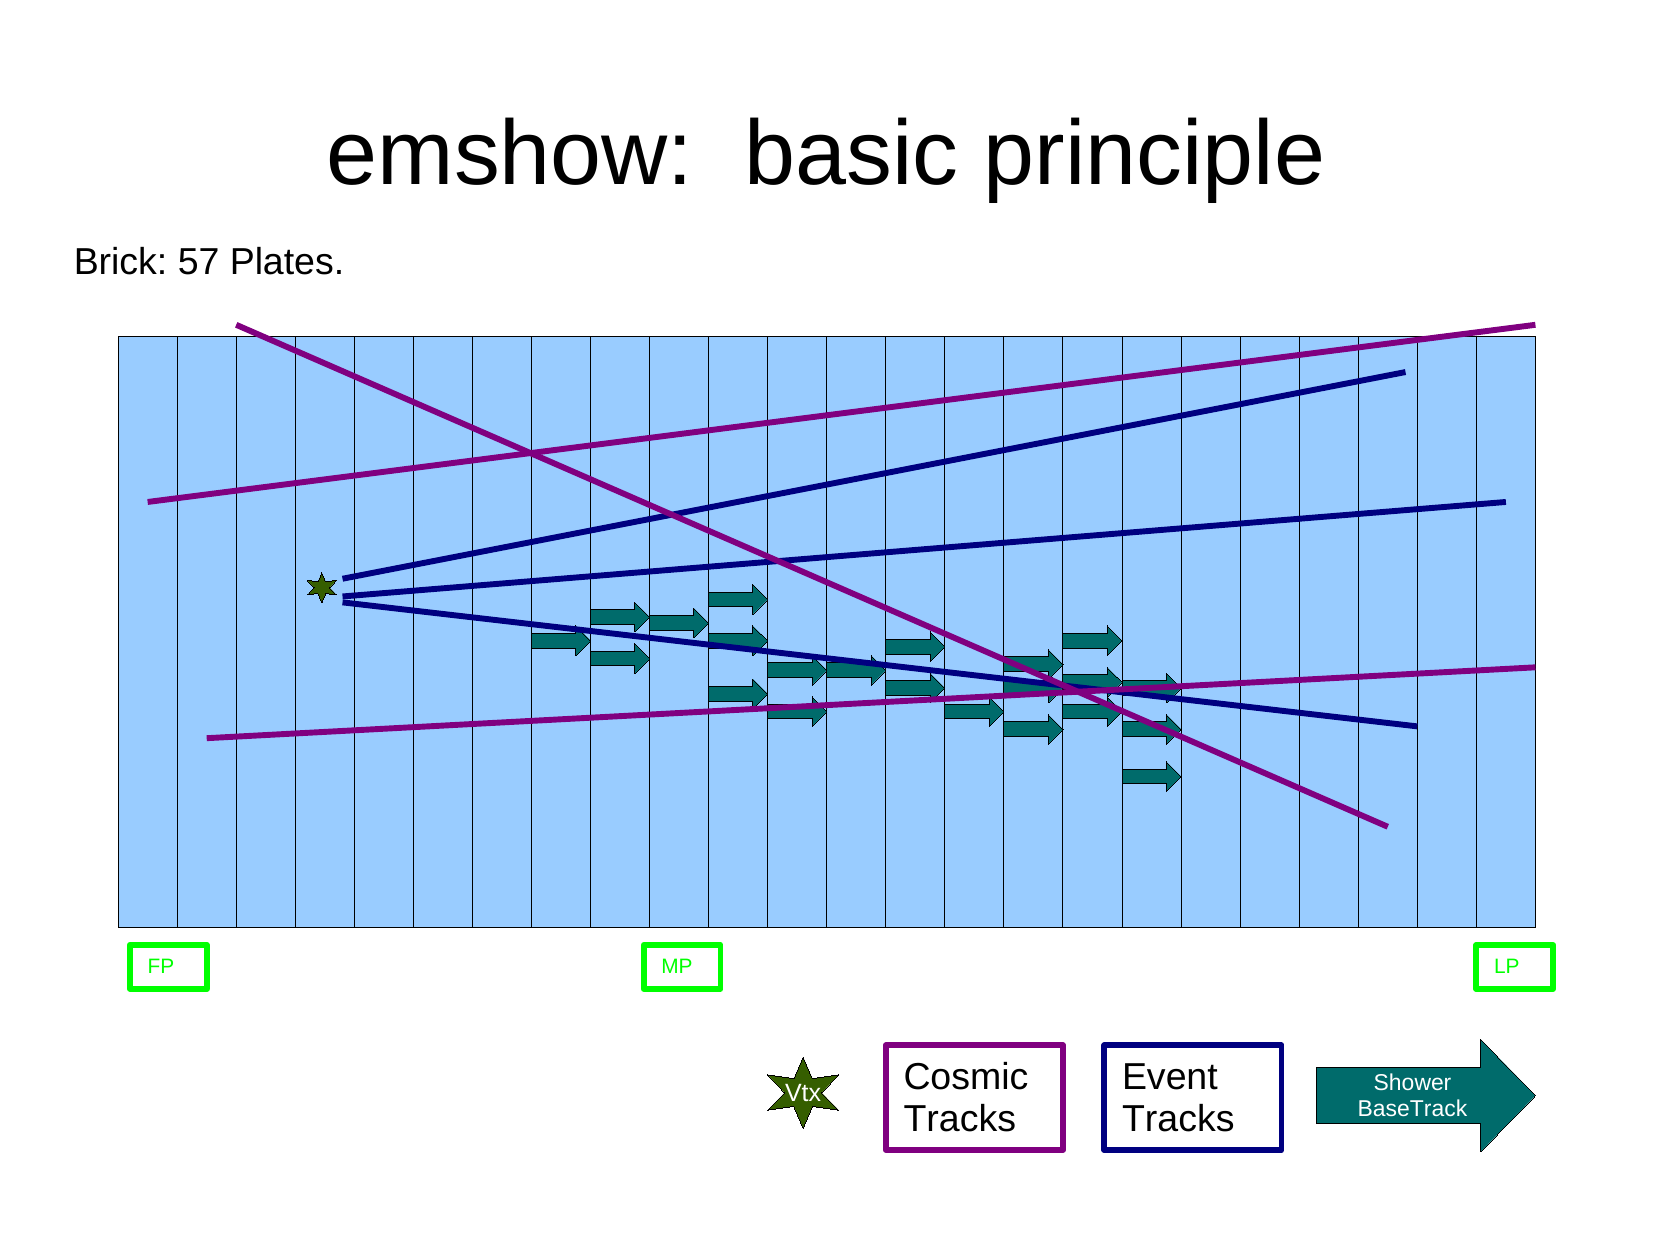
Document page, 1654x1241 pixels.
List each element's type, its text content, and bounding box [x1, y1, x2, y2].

text_box Brick: 57 Plates. [59, 233, 360, 290]
text_box Vtx [767, 1057, 839, 1129]
text_box MP [643, 944, 721, 989]
text_box Cosmic Tracks [885, 1045, 1063, 1150]
text_box [118, 336, 1536, 928]
text_box Shower BaseTrack [1316, 1039, 1536, 1152]
text_box [272, 336, 1416, 449]
text_box FP [129, 944, 207, 989]
title emshow: basic principle [82, 56, 1571, 250]
text_box Event Tracks [1104, 1045, 1282, 1151]
text_box [545, 336, 1536, 687]
text_box LP [1476, 944, 1554, 989]
text_box [348, 565, 1039, 679]
